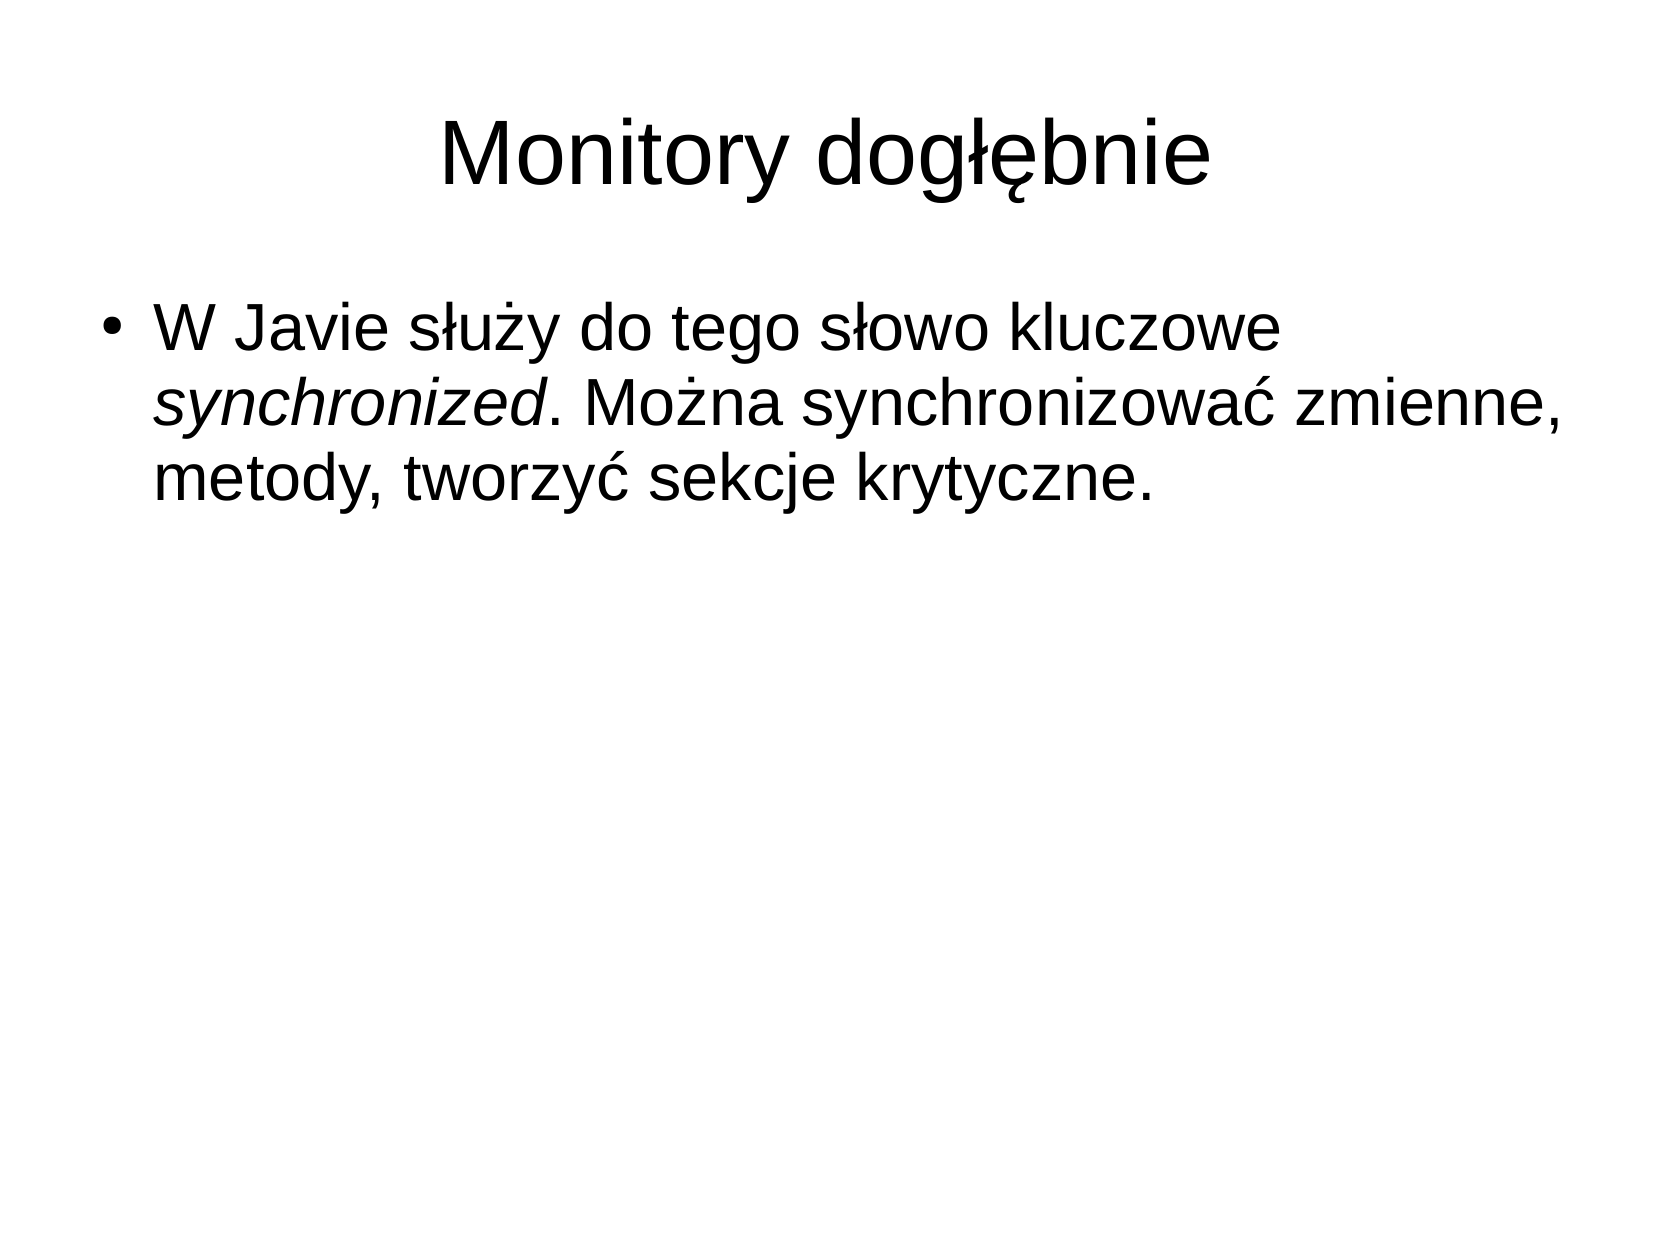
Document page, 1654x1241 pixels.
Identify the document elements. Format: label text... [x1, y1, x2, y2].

list W Javie służy do tego słowo kluczowe synchronized. Można synchronizować zmienne, metody, tworzyć sekcje krytyczne. [82, 290, 1571, 1010]
title Monitory dogłębnie [82, 49, 1571, 257]
